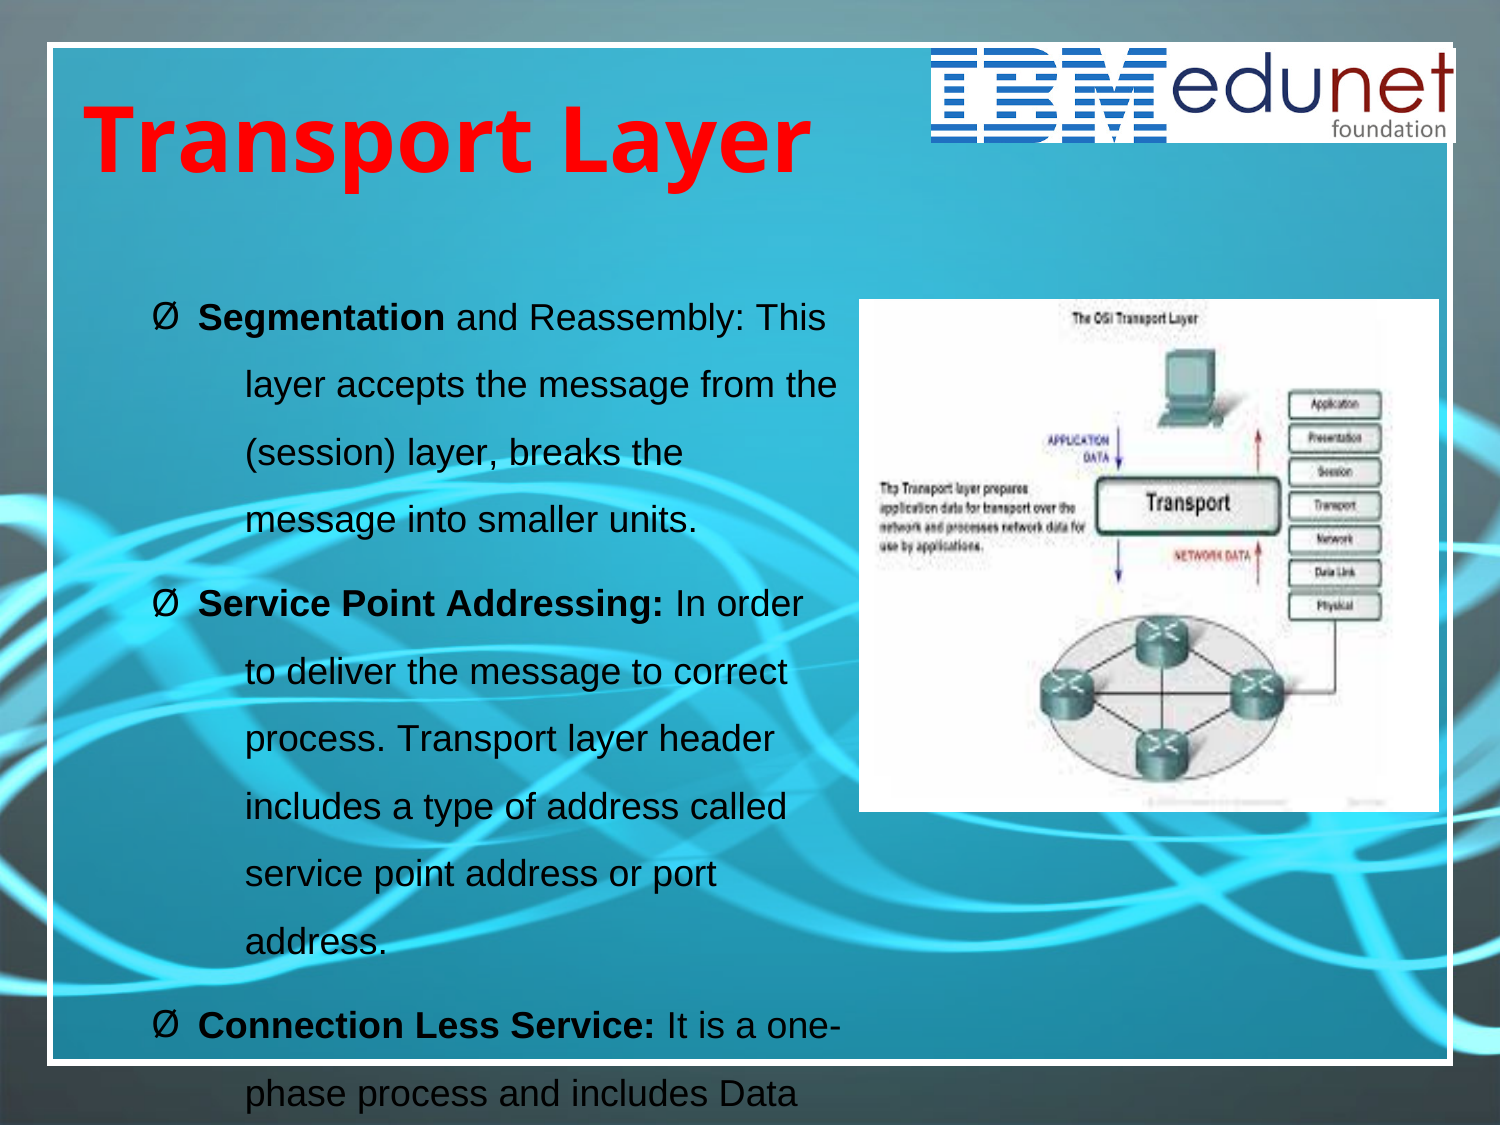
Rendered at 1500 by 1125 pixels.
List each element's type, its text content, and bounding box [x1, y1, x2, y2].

list Segmentation and Reassembly: This layer accepts the message from the (session) layer, breaks the message into smaller units. Service Point Addressing: In order to deliver the message to correct process. Transport layer header includes a type of address called service point address or port address. Connection Less Service: It is a one-phase process and includes Data Transfer. [136, 262, 860, 1122]
picture [859, 299, 1439, 812]
picture [931, 48, 1456, 143]
title Transport Layer [98, 72, 799, 200]
